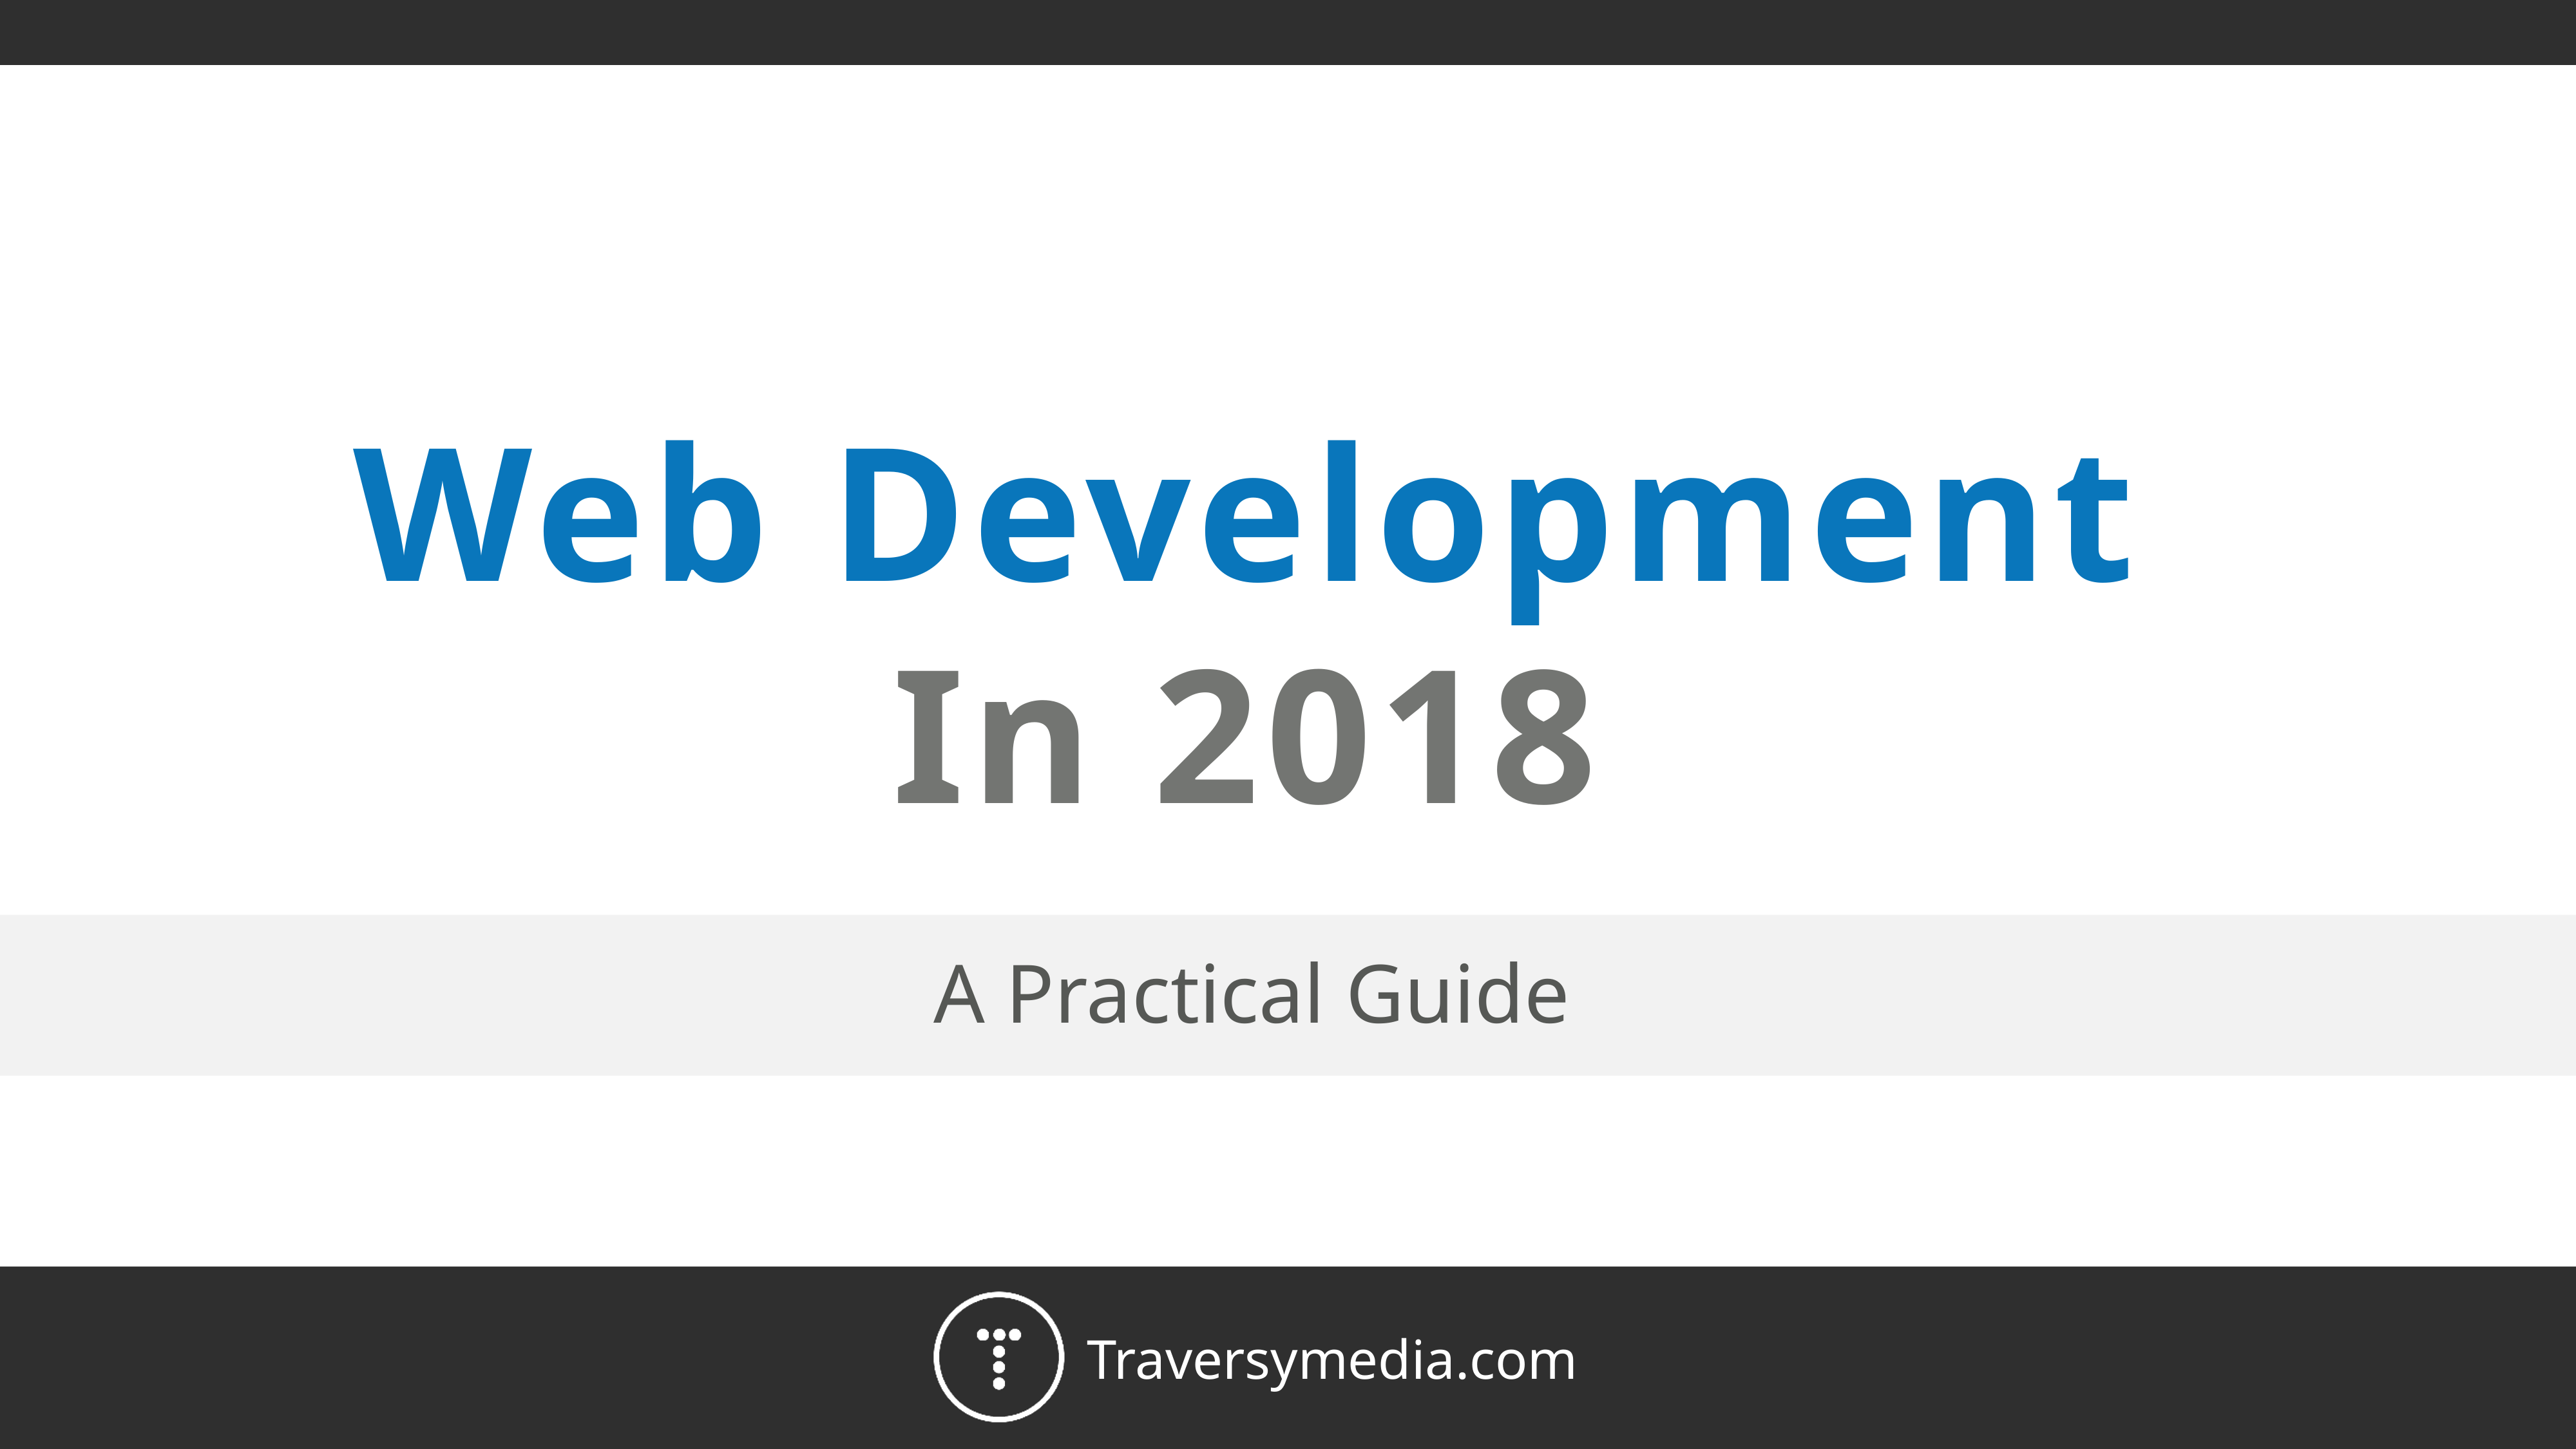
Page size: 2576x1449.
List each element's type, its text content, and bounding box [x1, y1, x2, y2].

text_box Web Development In 2018 [353, 395, 2137, 840]
text_box [0, 1266, 2576, 1449]
picture [930, 1287, 1070, 1428]
text_box Traversymedia.com [1078, 1320, 1654, 1395]
text_box A Practical Guide [358, 937, 2146, 1044]
text_box [0, 0, 2576, 65]
text_box [0, 914, 2576, 1076]
